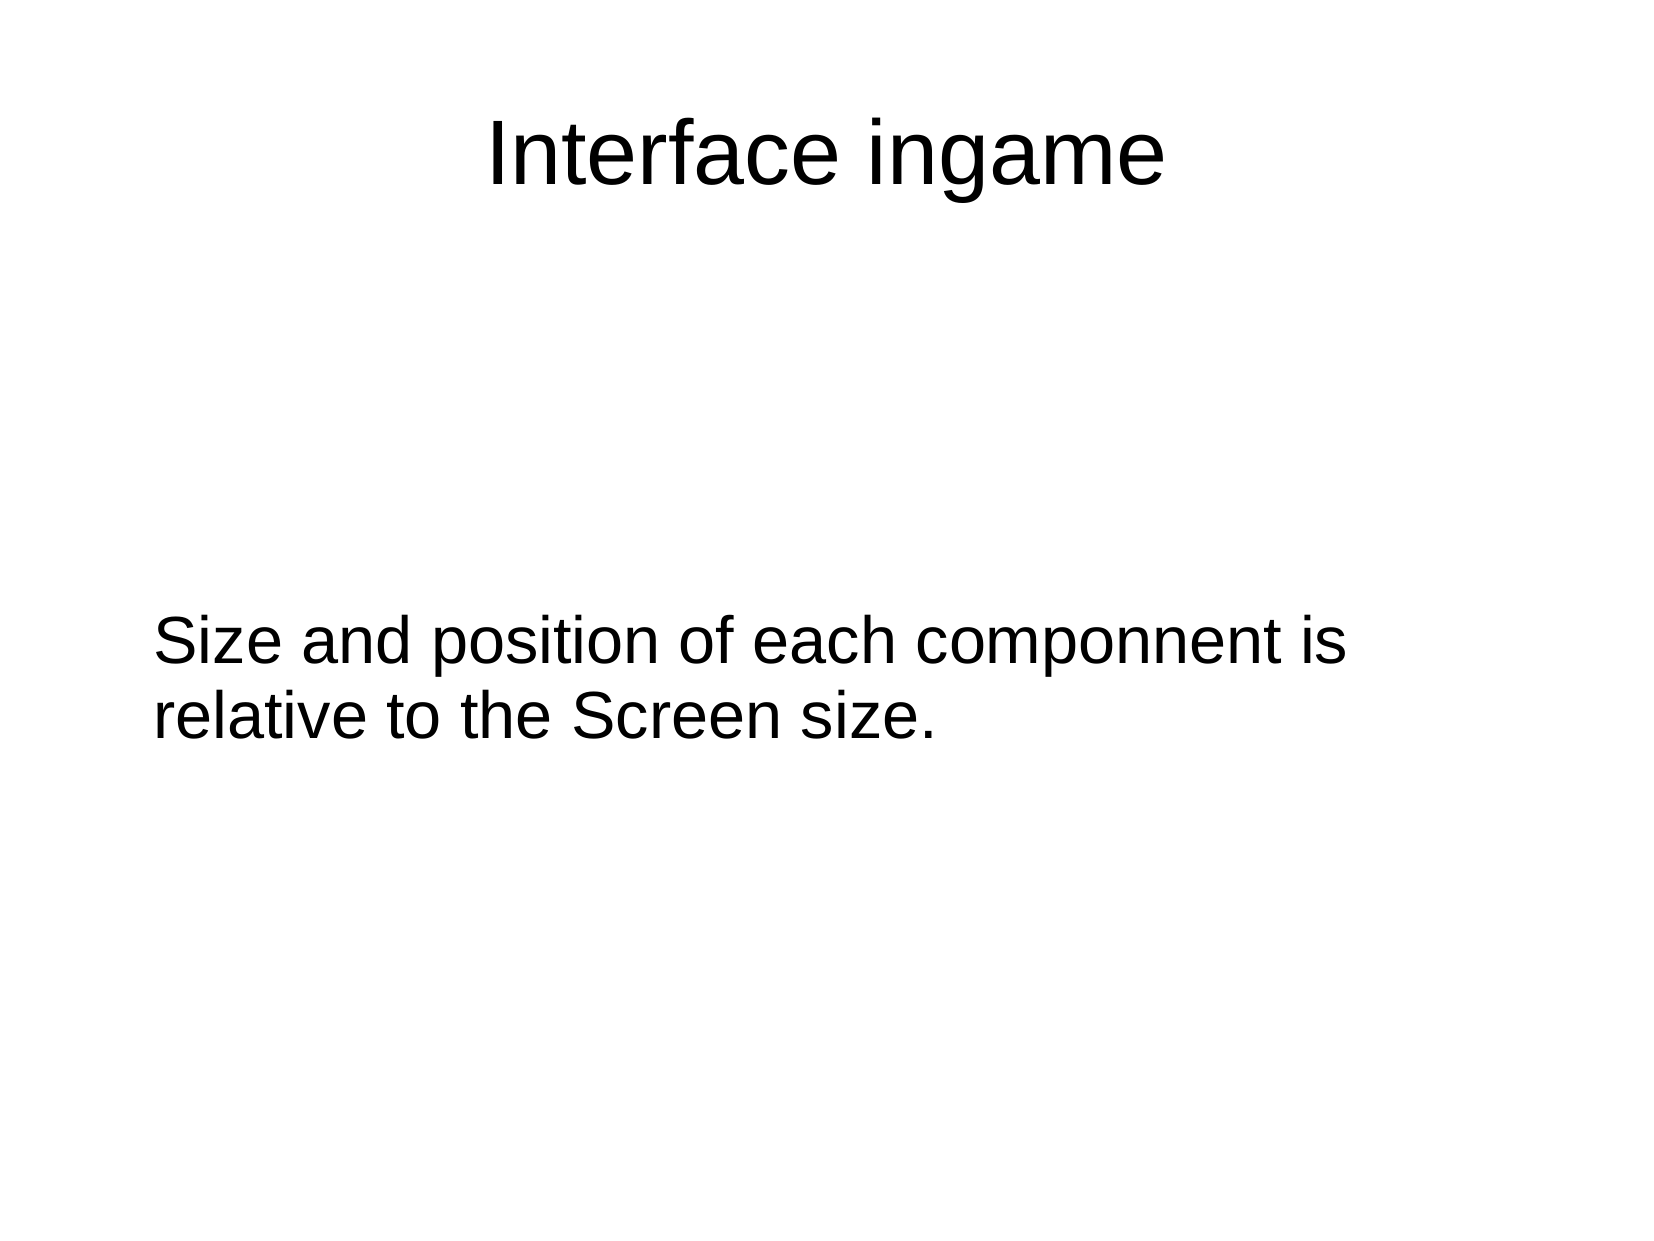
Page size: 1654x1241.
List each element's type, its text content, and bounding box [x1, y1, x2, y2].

title Interface ingame [82, 49, 1571, 257]
list Size and position of each componnent is relative to the Screen size. [82, 290, 1571, 1109]
